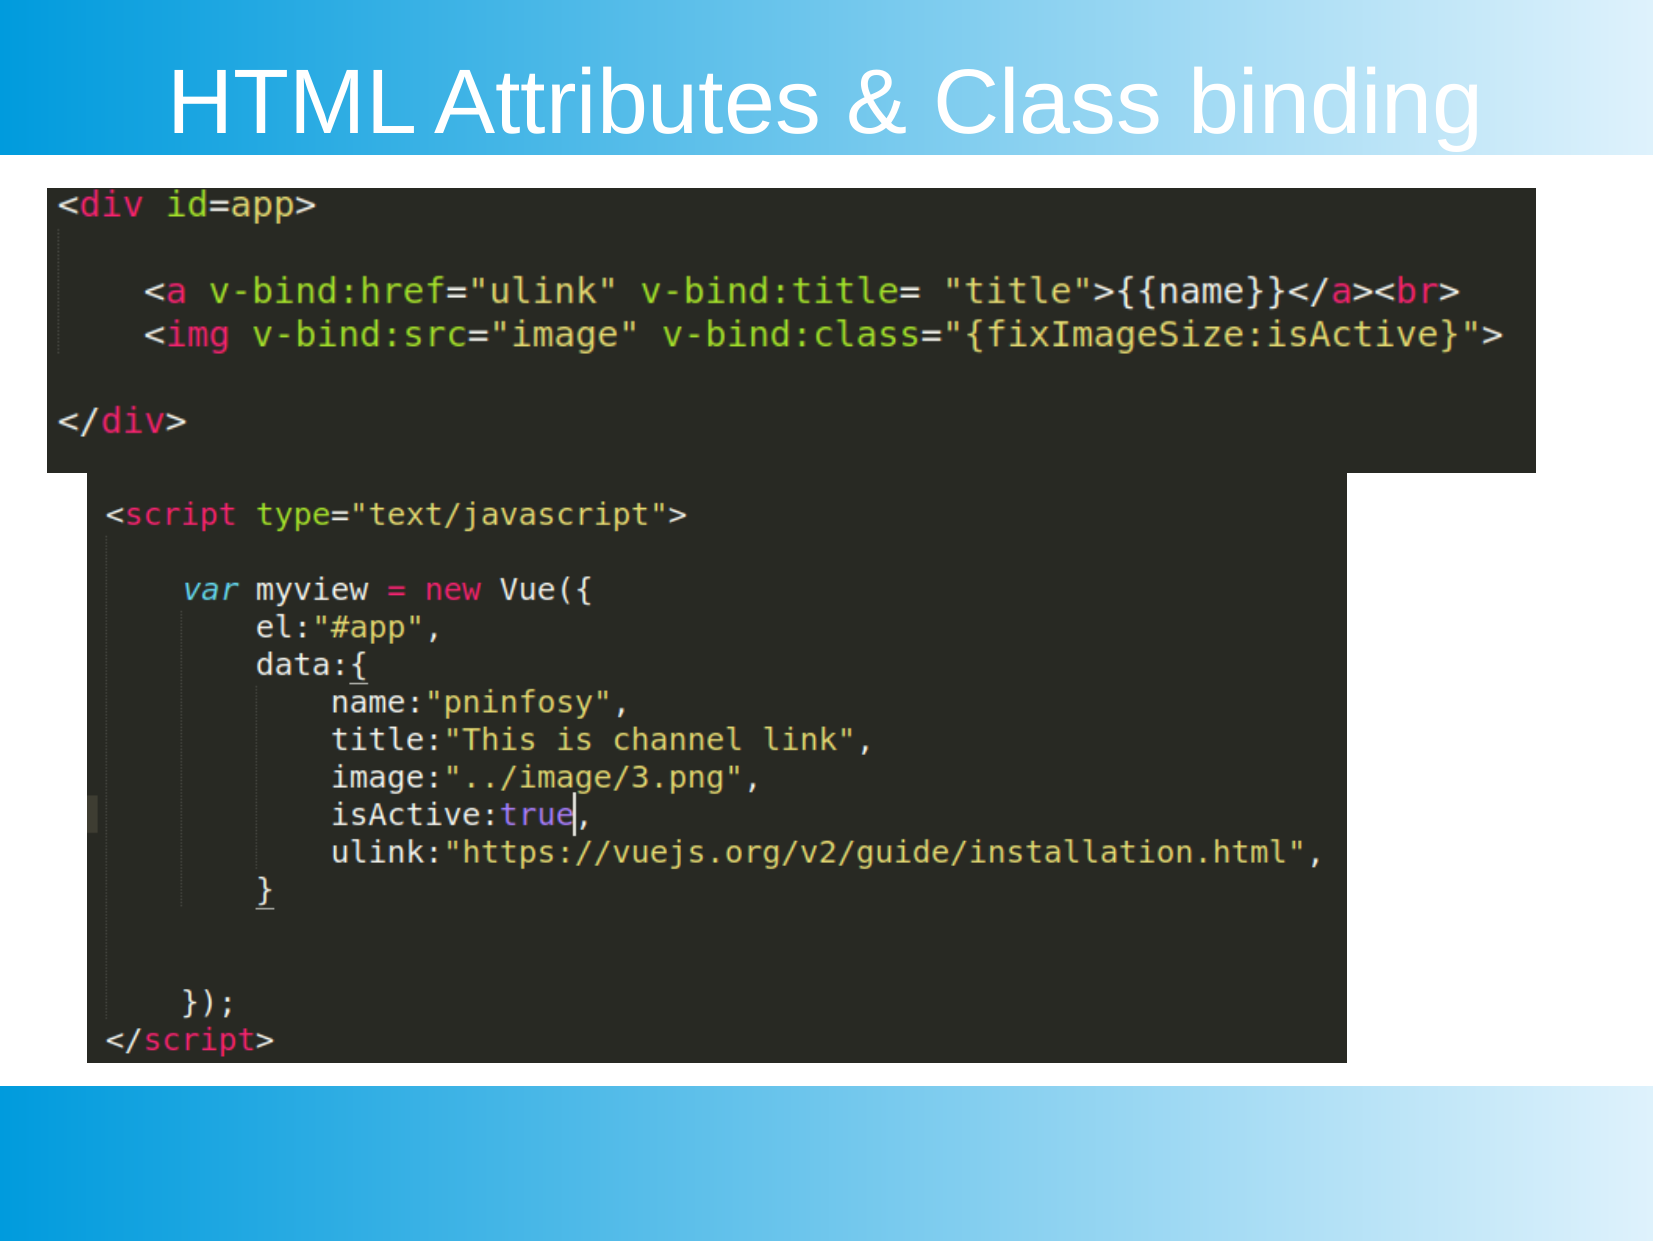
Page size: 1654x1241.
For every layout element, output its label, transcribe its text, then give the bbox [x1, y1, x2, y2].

title HTML Attributes & Class binding [82, 49, 1571, 155]
picture [47, 188, 1536, 1063]
